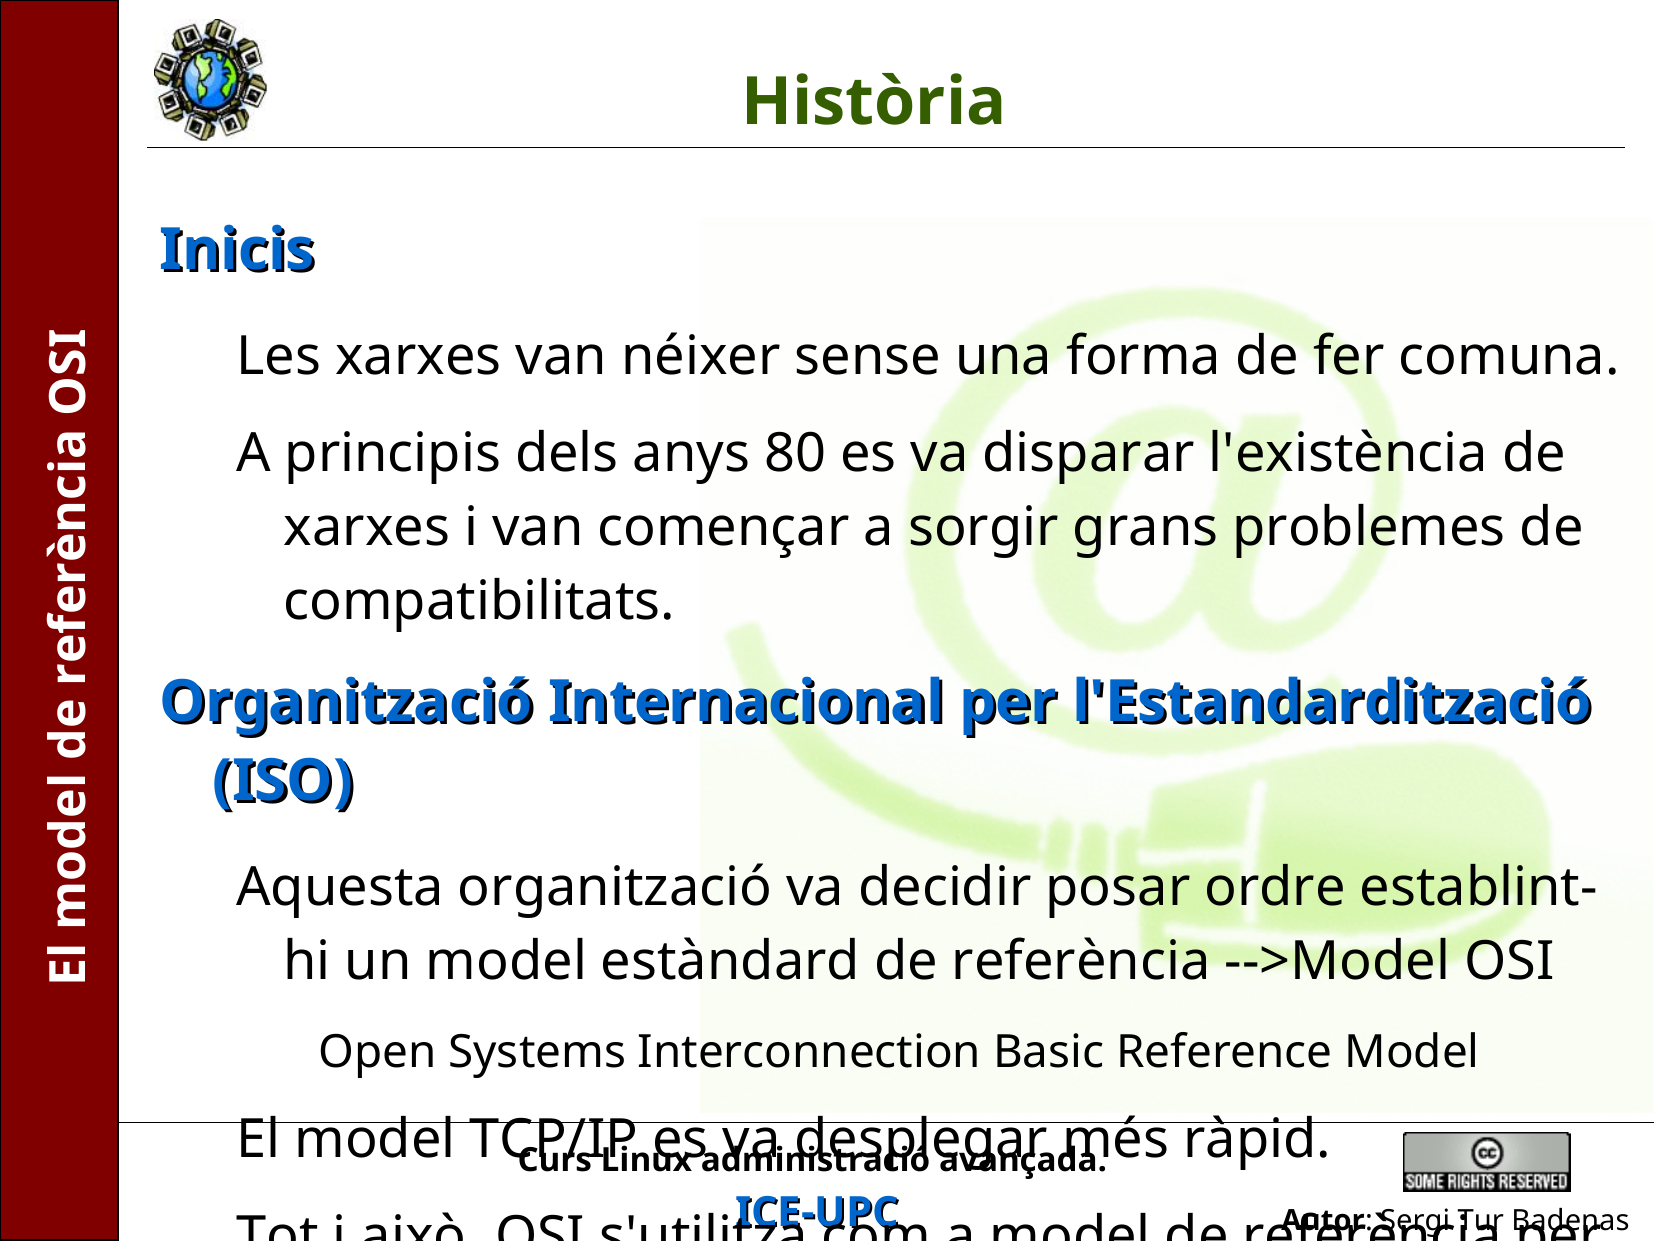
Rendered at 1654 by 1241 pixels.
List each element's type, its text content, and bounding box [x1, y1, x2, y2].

picture [700, 217, 1654, 1113]
list Inicis Les xarxes van néixer sense una forma de fer comuna. A principis dels anys 80 es va disparar l'existència de xarxes i van començar a sorgir grans problemes de compatibilitats. Organització Internacional per l'Estandardització (ISO) Aquesta organització va decidir posar ordre establint-hi un model estàndard de referència -->Model OSI Open Systems Interconnection Basic Reference Model El model TCP/IP es va desplegar més ràpid. Tot i això, OSI s'utilitza com a model de referència per ensenyar xarxes. [141, 207, 1630, 1088]
picture [1403, 1132, 1571, 1192]
picture [154, 19, 268, 49]
title Història [129, 49, 1619, 148]
